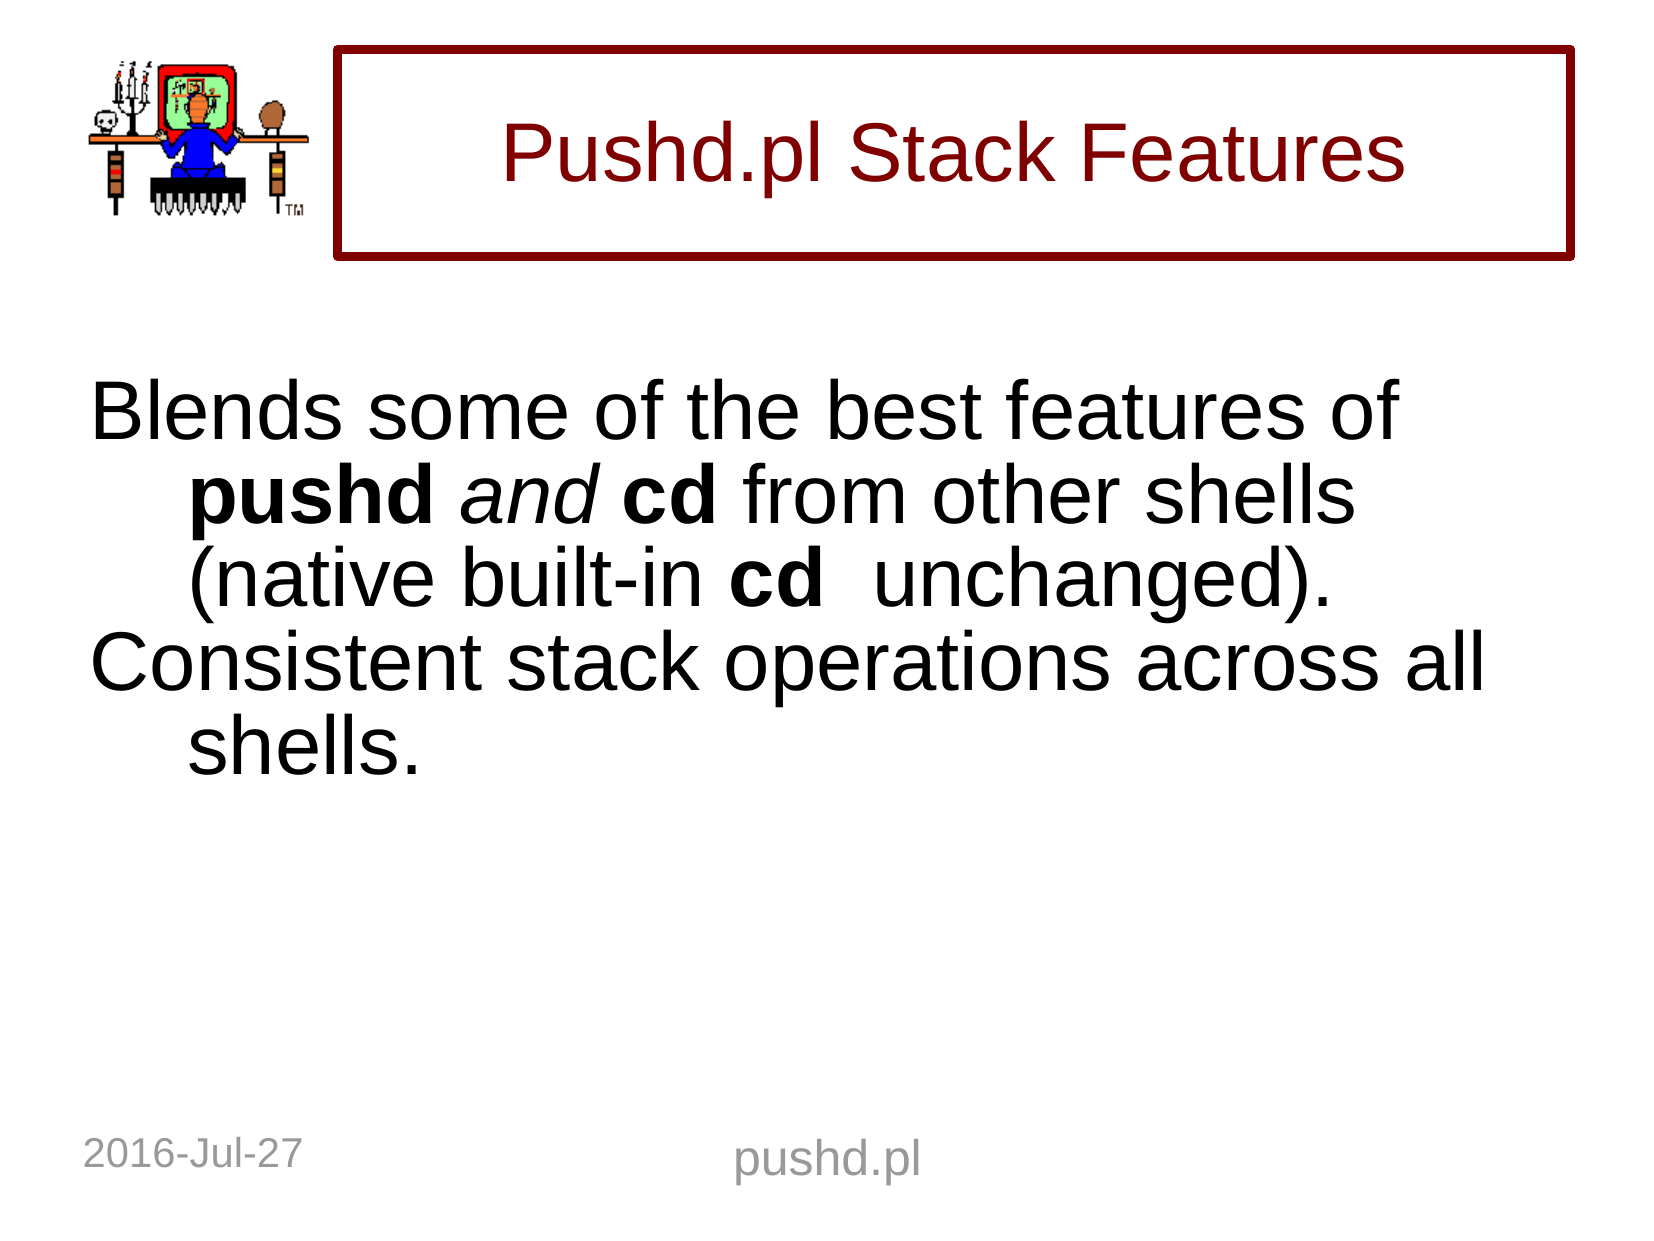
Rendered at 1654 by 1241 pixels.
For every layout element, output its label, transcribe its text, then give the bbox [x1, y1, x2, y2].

title Pushd.pl Stack Features [337, 49, 1571, 257]
text_box Blends some of the best features of pushd and cd from other shells (native built-in cd unchanged). Consistent stack operations across all shells. [75, 365, 1576, 808]
picture [86, 60, 312, 225]
